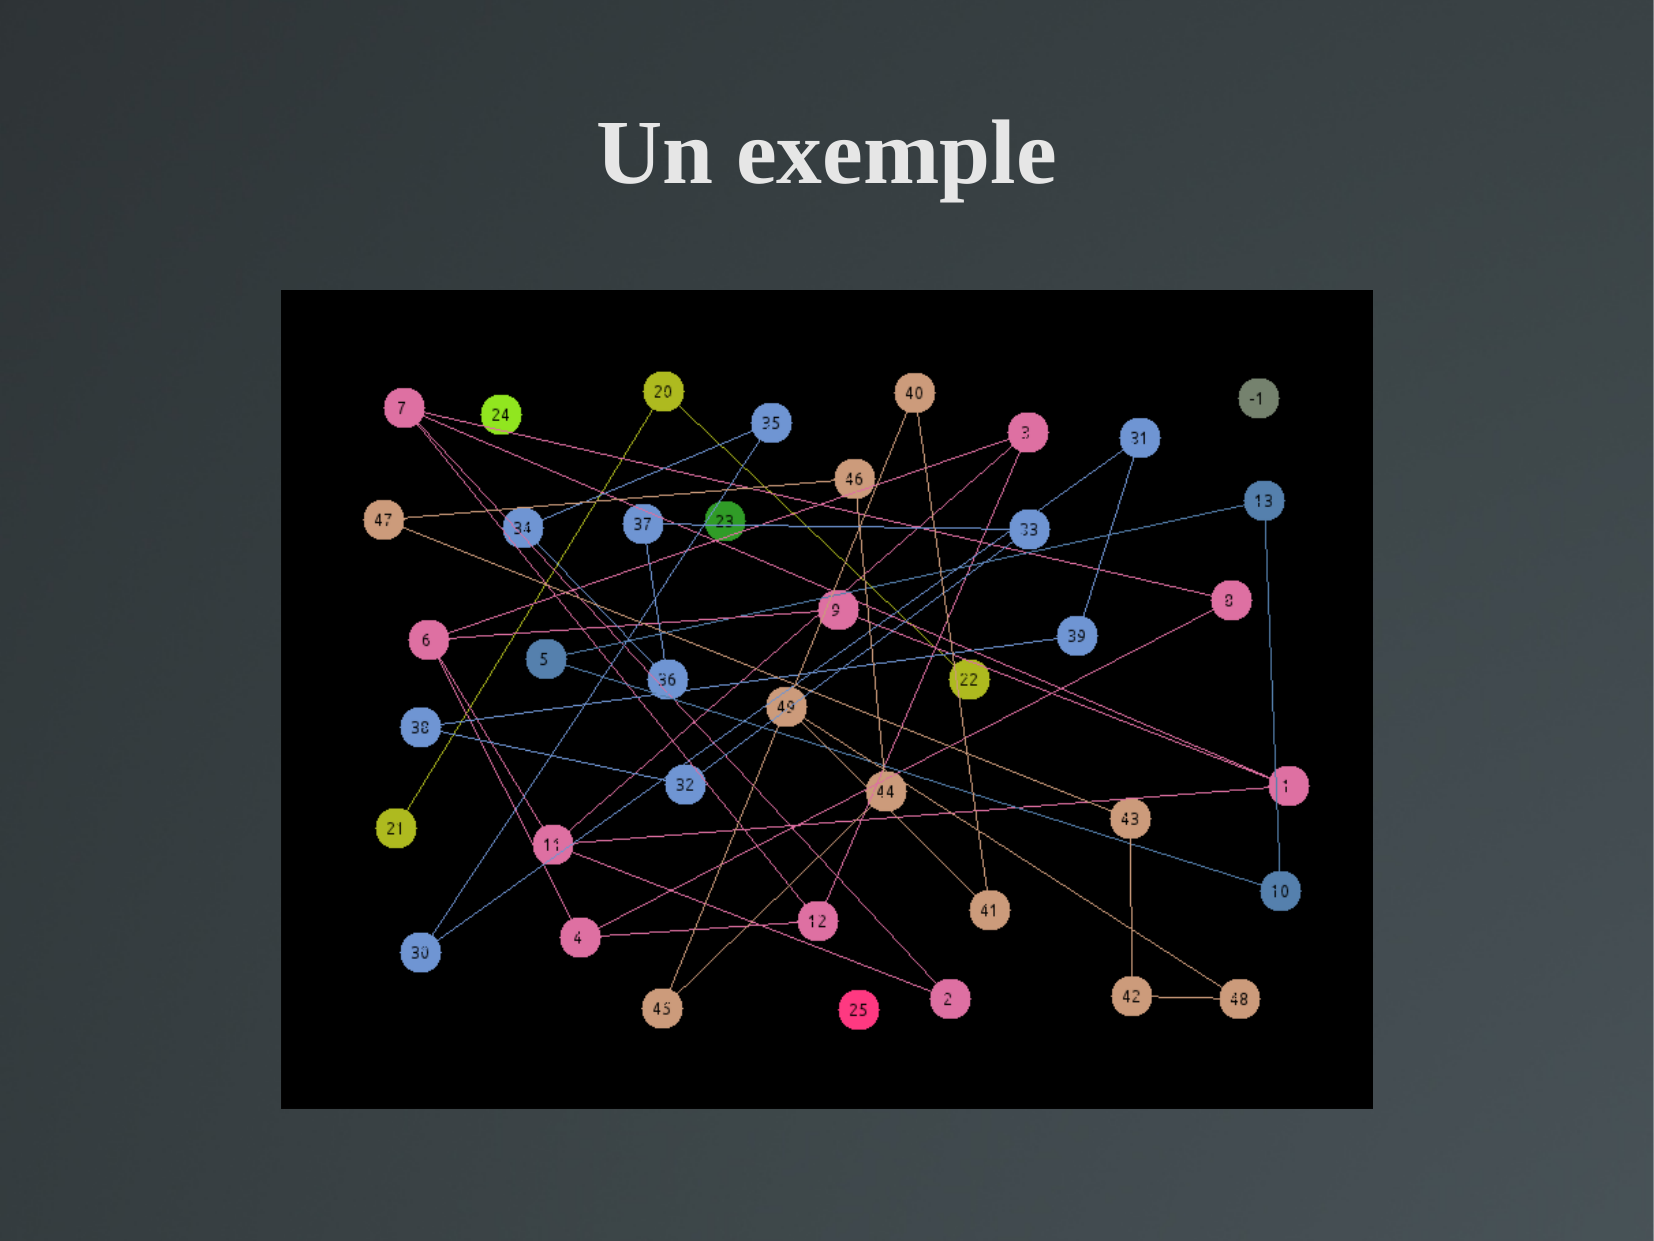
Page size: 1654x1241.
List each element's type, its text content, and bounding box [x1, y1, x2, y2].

title Un exemple [82, 49, 1571, 257]
picture [0, 0, 1654, 1241]
